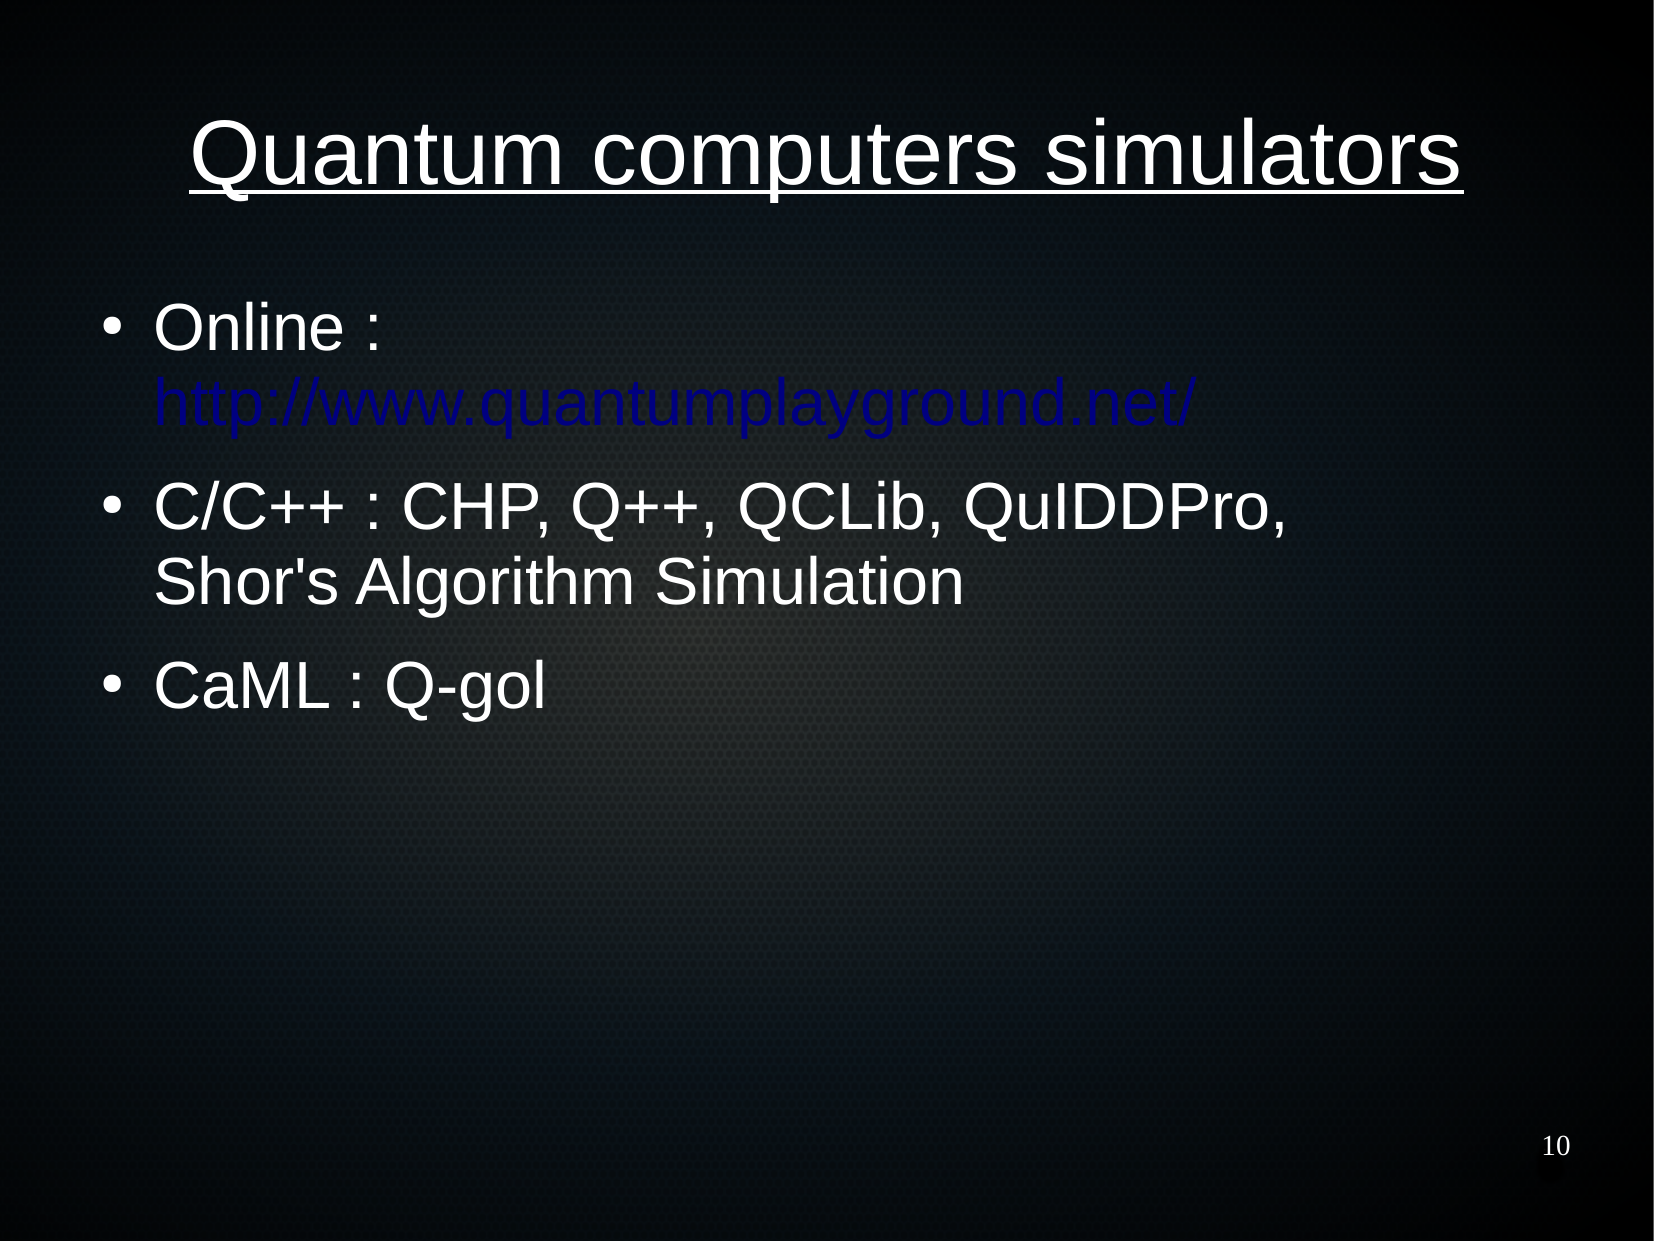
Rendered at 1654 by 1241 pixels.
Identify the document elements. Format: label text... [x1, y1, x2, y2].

picture [0, 0, 1654, 1241]
list Online : http://www.quantumplayground.net/ C/C++ : CHP, Q++, QCLib, QuIDDPro, Shor's Algorithm Simulation CaML : Q-gol [82, 290, 1423, 998]
title Quantum computers simulators [82, 49, 1571, 257]
